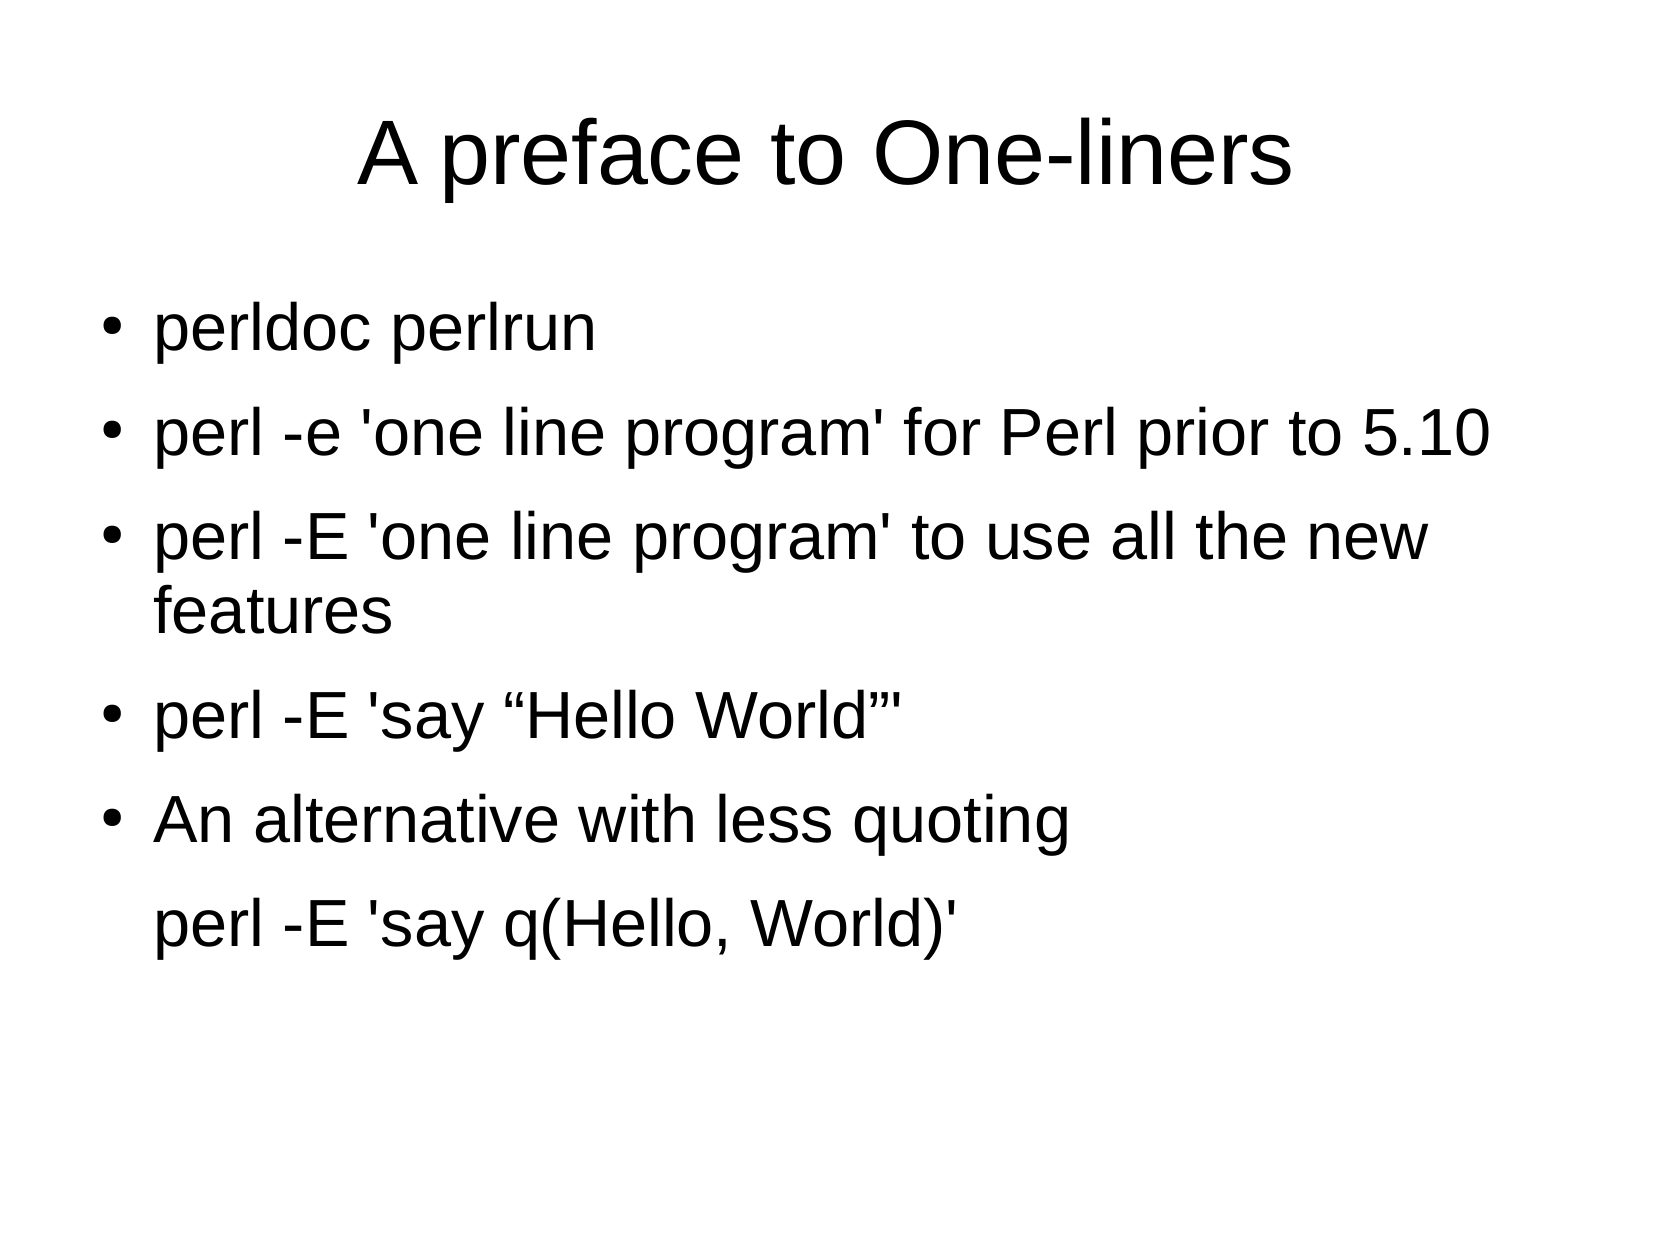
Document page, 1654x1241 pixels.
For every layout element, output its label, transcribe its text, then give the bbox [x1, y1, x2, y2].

list perldoc perlrun perl -e 'one line program' for Perl prior to 5.10 perl -E 'one line program' to use all the new features perl -E 'say “Hello World”' An alternative with less quoting perl -E 'say q(Hello, World)' [82, 290, 1571, 1109]
title A preface to One-liners [82, 49, 1571, 257]
